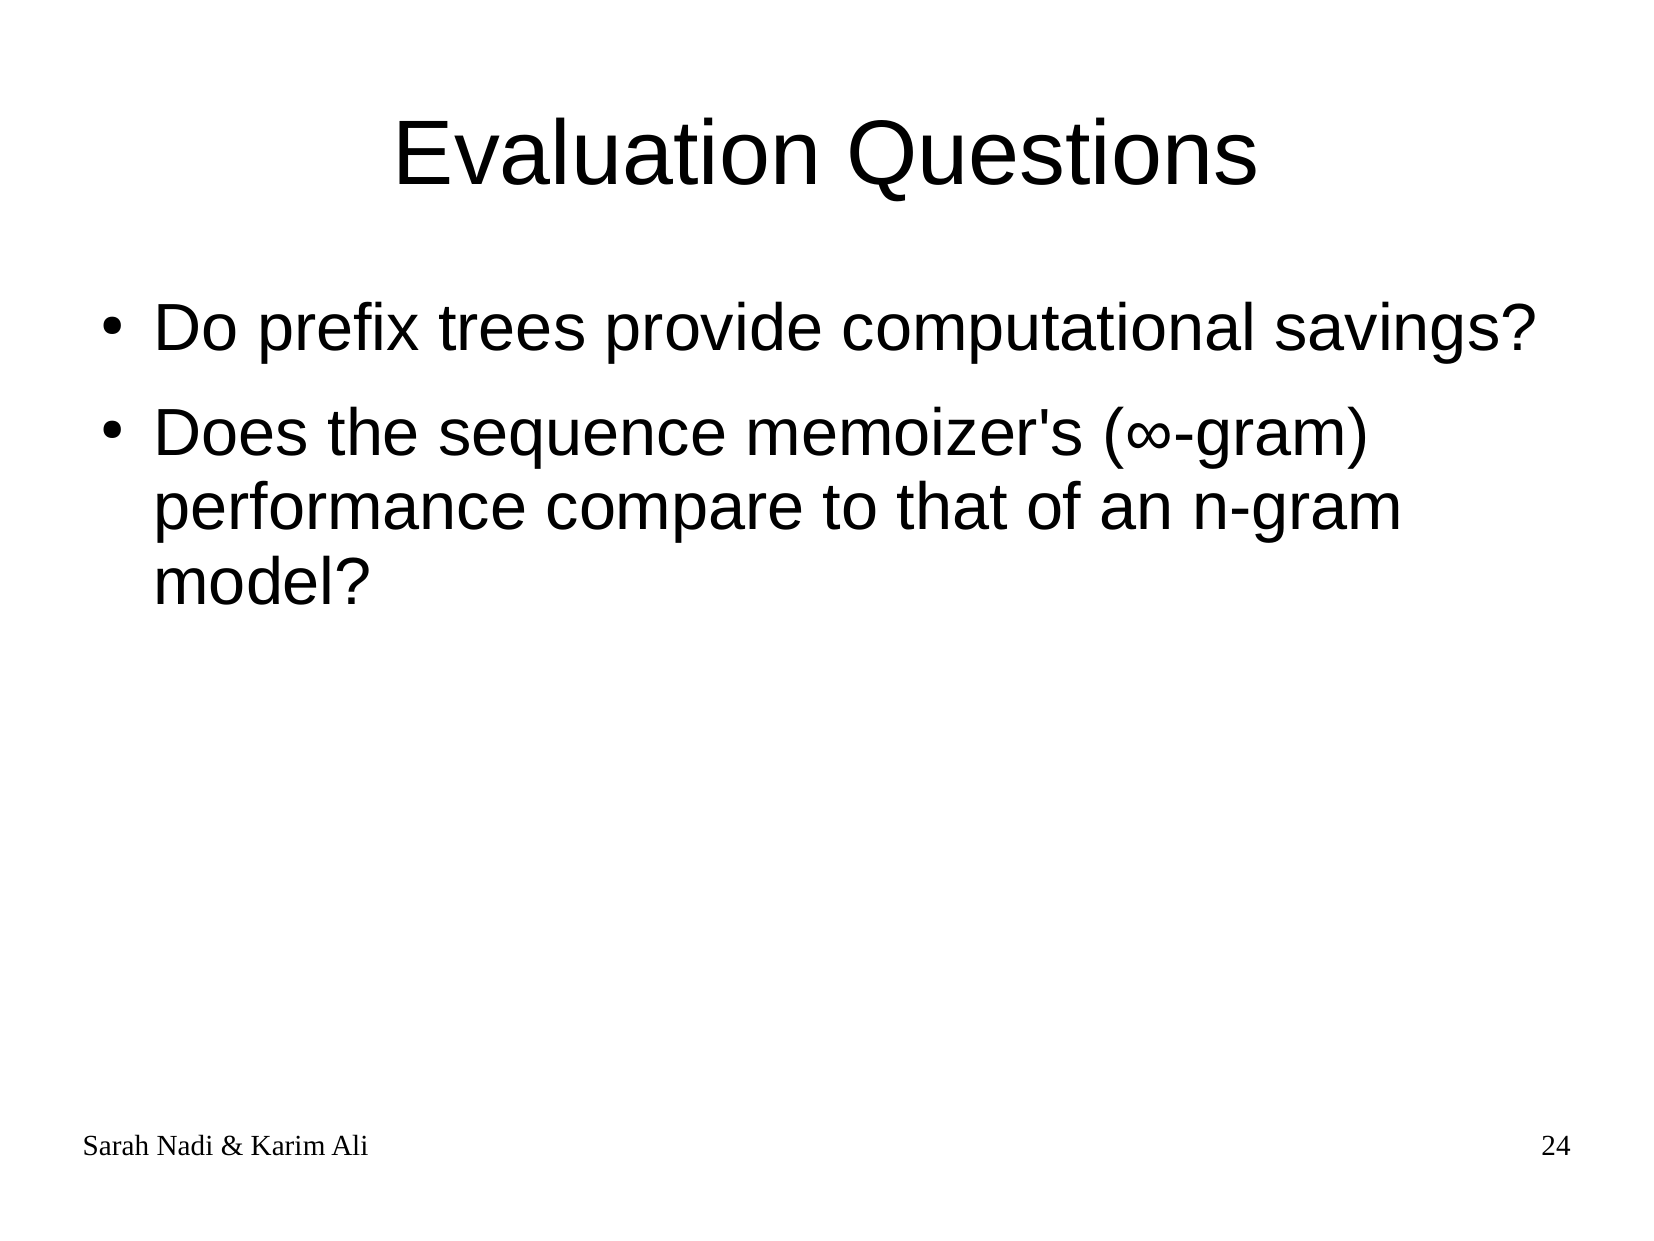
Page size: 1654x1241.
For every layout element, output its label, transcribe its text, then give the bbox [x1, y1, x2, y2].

list Do prefix trees provide computational savings? Does the sequence memoizer's (∞-gram) performance compare to that of an n-gram model? [82, 290, 1571, 1109]
title Evaluation Questions [82, 56, 1571, 250]
